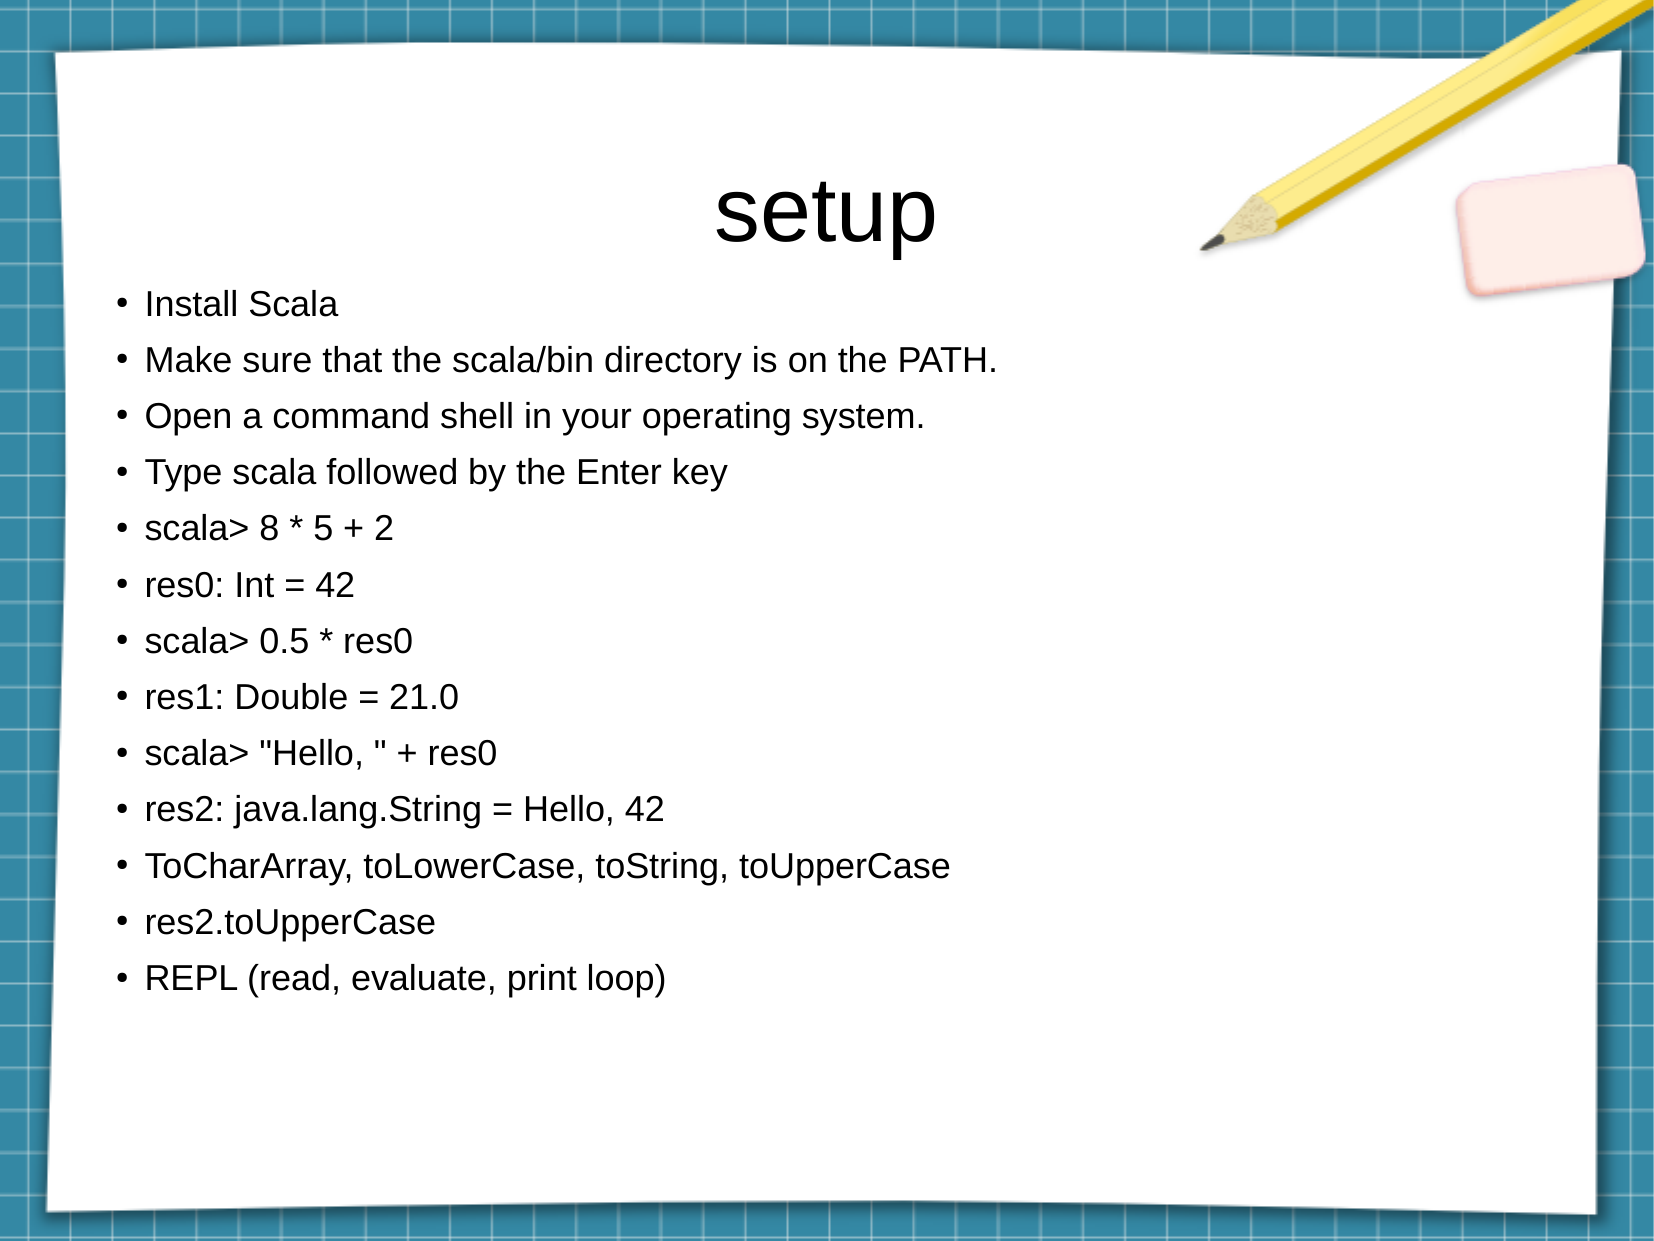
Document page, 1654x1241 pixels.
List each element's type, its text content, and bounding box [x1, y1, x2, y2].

title setup [82, 106, 1571, 314]
list Install Scala Make sure that the scala/bin directory is on the PATH. Open a command shell in your operating system. Type scala followed by the Enter key scala> 8 * 5 + 2 res0: Int = 42 scala> 0.5 * res0 res1: Double = 21.0 scala> "Hello, " + res0 res2: java.lang.String = Hello, 42 ToCharArray, toLowerCase, toString, toUpperCase res2.toUpperCase REPL (read, evaluate, print loop) [106, 283, 1595, 1003]
picture [0, 0, 1654, 1241]
